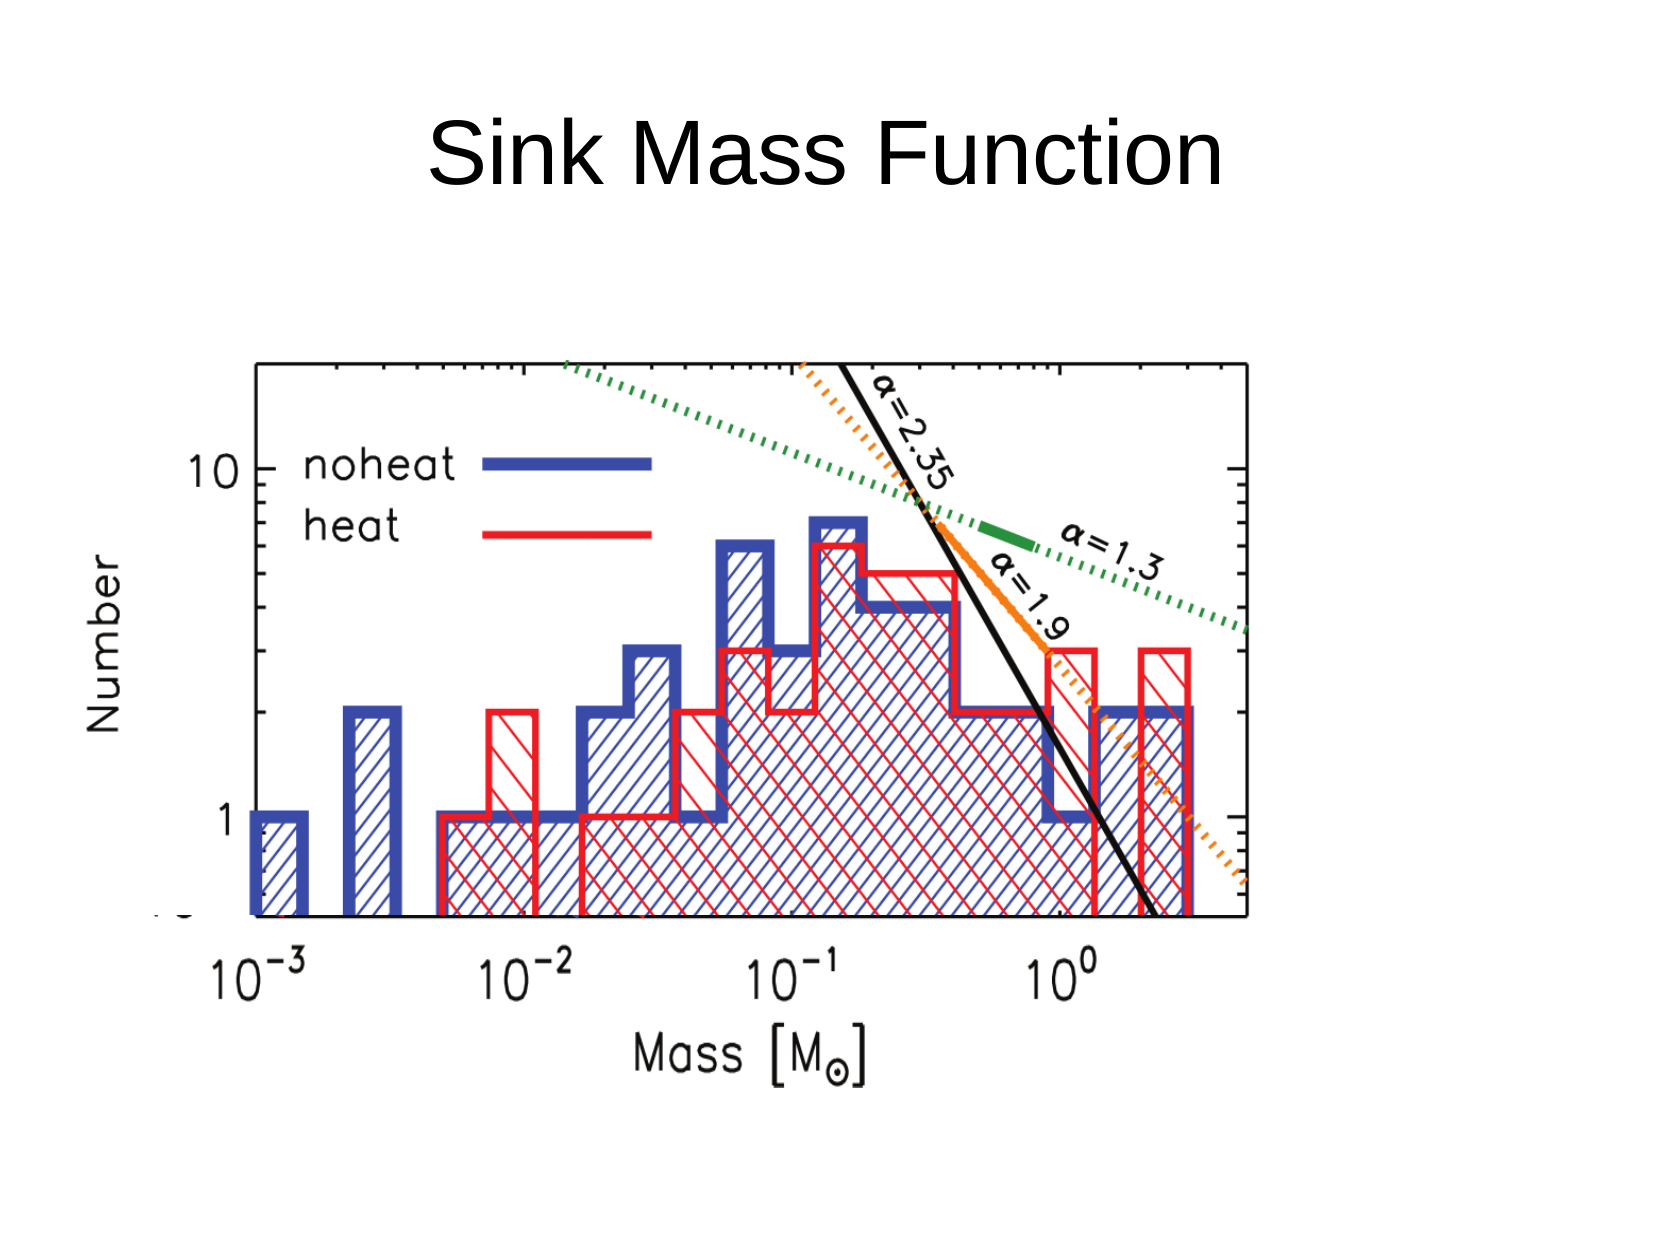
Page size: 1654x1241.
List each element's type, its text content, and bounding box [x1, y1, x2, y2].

title Sink Mass Function [82, 49, 1571, 257]
picture [75, 360, 1254, 1088]
